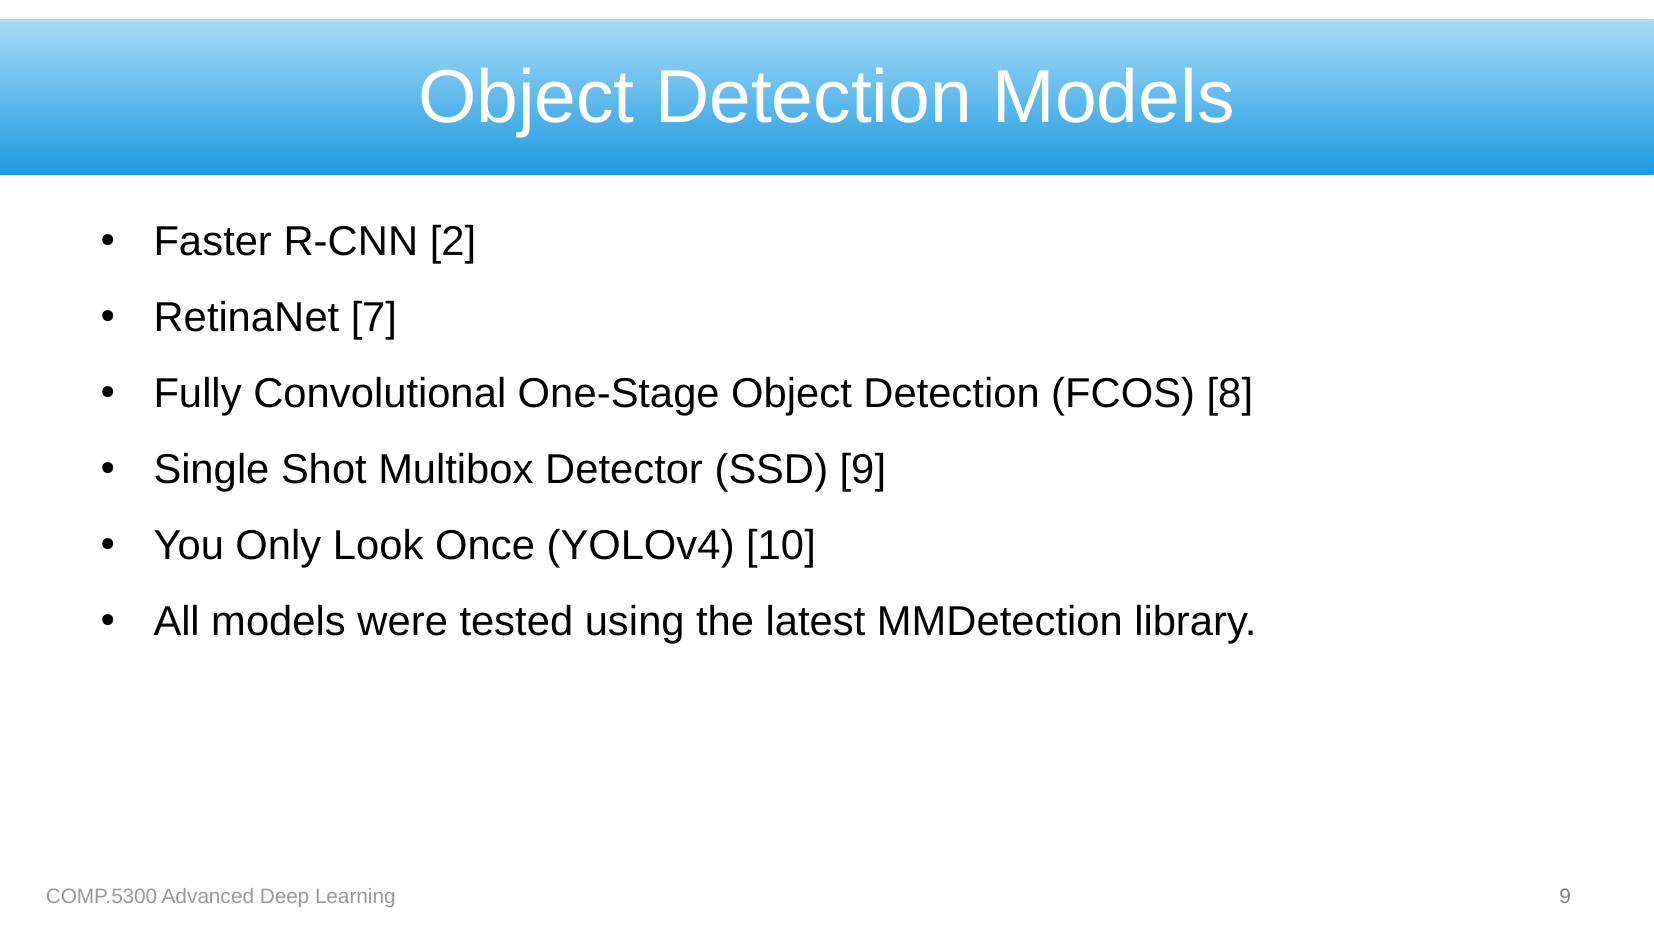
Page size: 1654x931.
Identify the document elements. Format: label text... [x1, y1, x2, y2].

title Object Detection Models [0, 19, 1654, 175]
list Faster R-CNN [2] RetinaNet [7] Fully Convolutional One-Stage Object Detection (FCOS) [8] Single Shot Multibox Detector (SSD) [9] You Only Look Once (YOLOv4) [10] All models were tested using the latest MMDetection library. [82, 217, 1571, 758]
